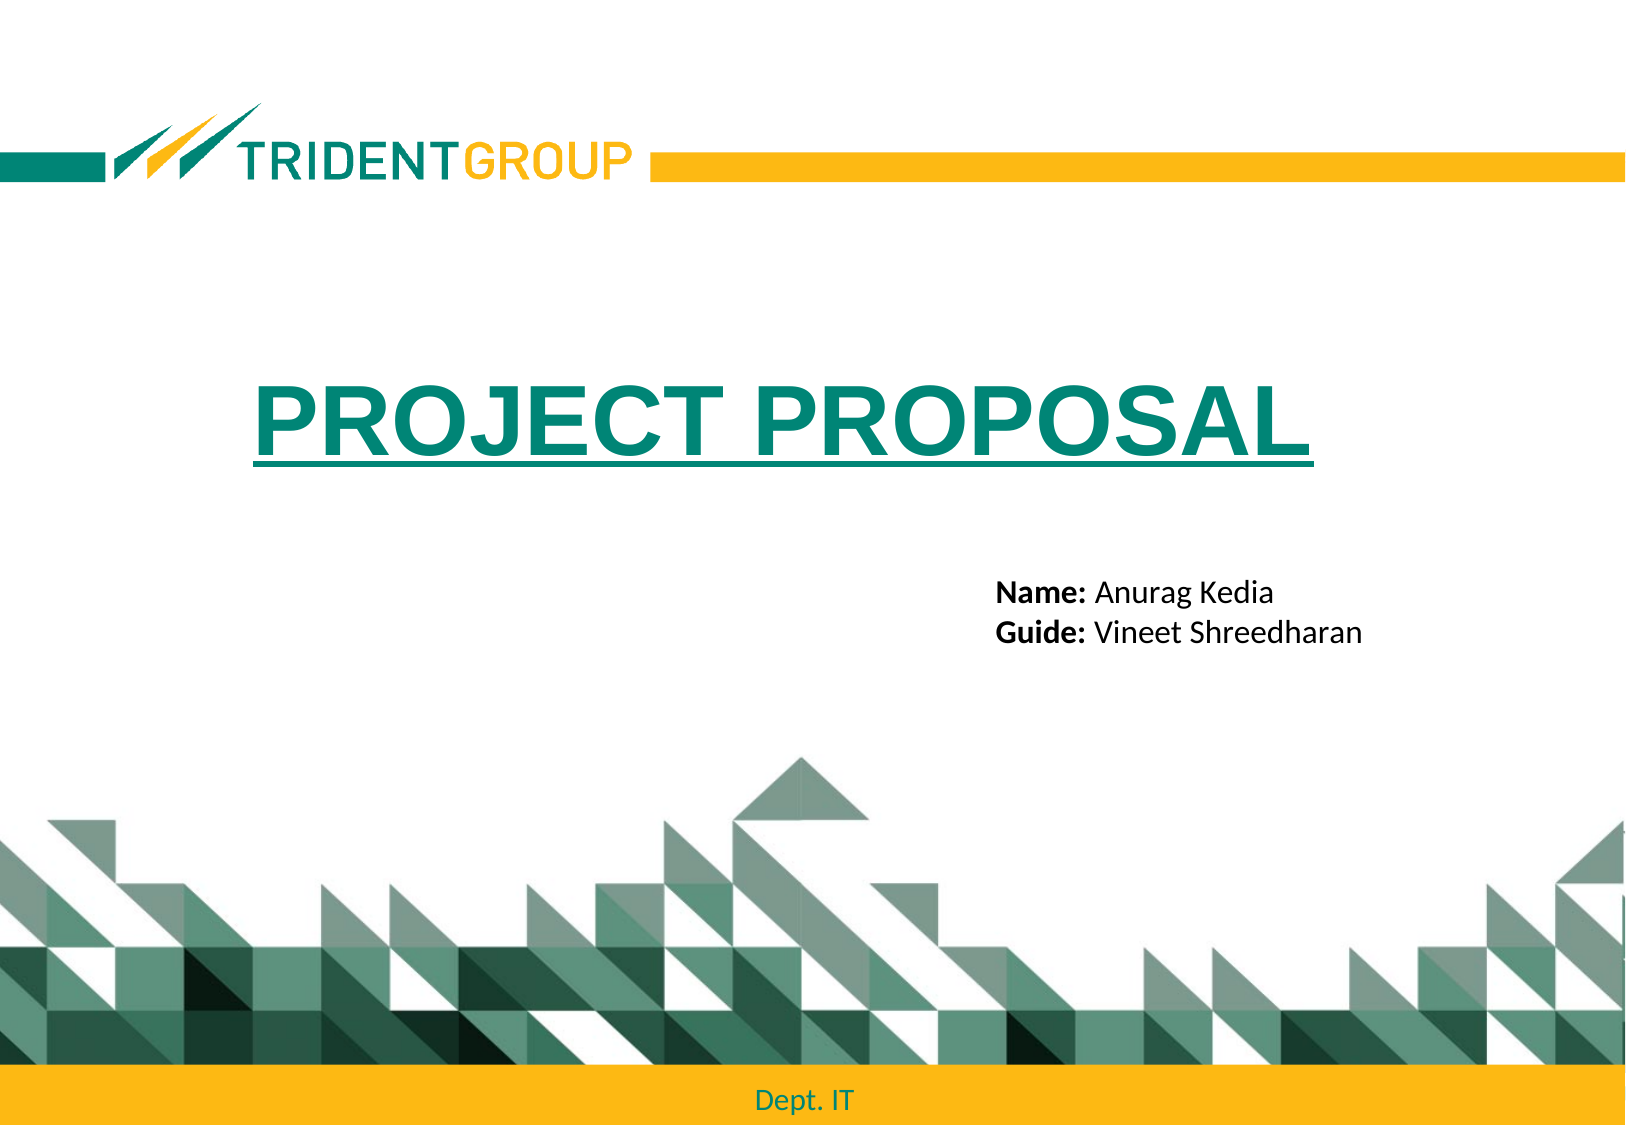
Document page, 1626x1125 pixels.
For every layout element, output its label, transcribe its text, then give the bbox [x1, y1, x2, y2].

picture [0, 700, 1626, 1073]
picture [105, 96, 642, 209]
text_box Name: Anurag Kedia Guide: Vineet Shreedharan [980, 562, 1626, 658]
text_box Dept. IT [97, 1071, 1512, 1125]
list PROJECT PROPOSAL [219, 361, 1349, 540]
text_box [0, 0, 1626, 183]
text_box [0, 1064, 1626, 1125]
